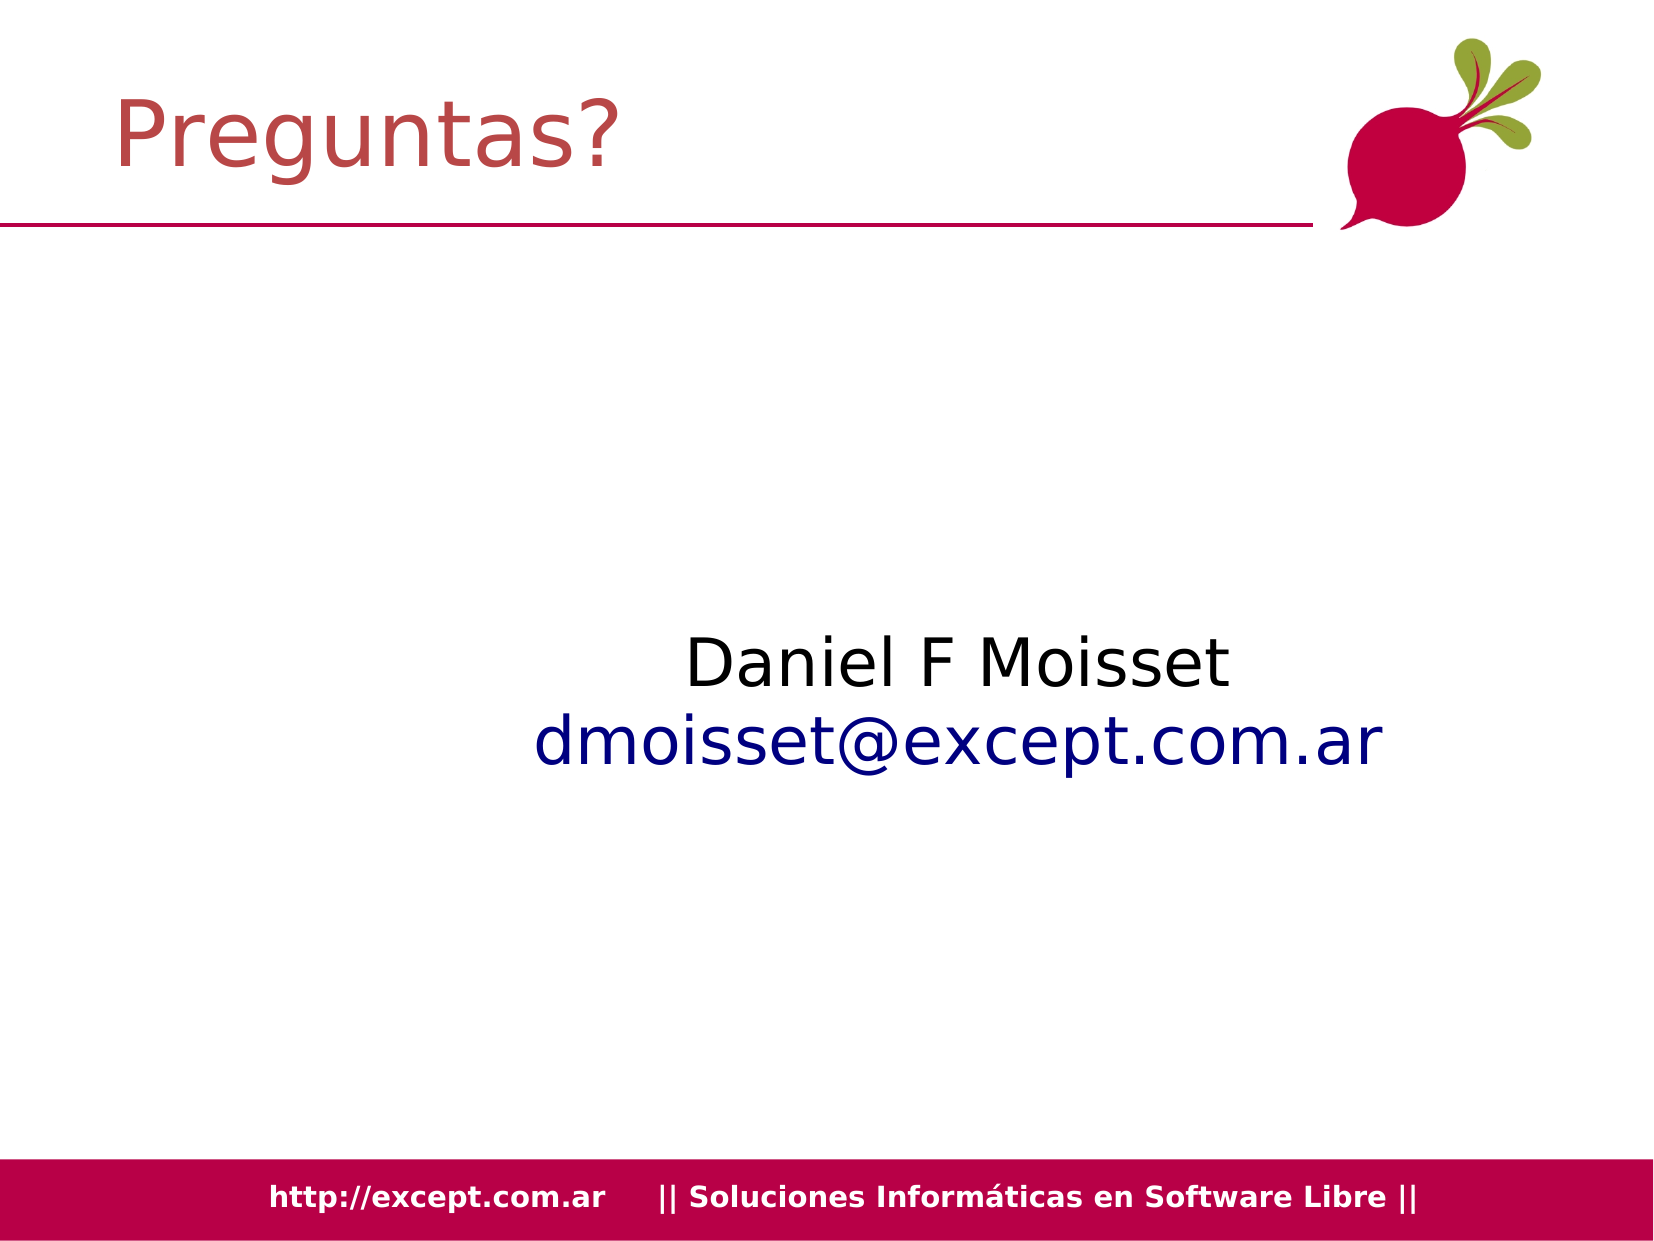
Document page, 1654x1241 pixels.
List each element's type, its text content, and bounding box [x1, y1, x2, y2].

title Preguntas? [112, 76, 1313, 194]
subtitle Daniel F Moisset dmoisset@except.com.ar [319, 400, 1562, 1005]
picture [1330, 23, 1556, 237]
